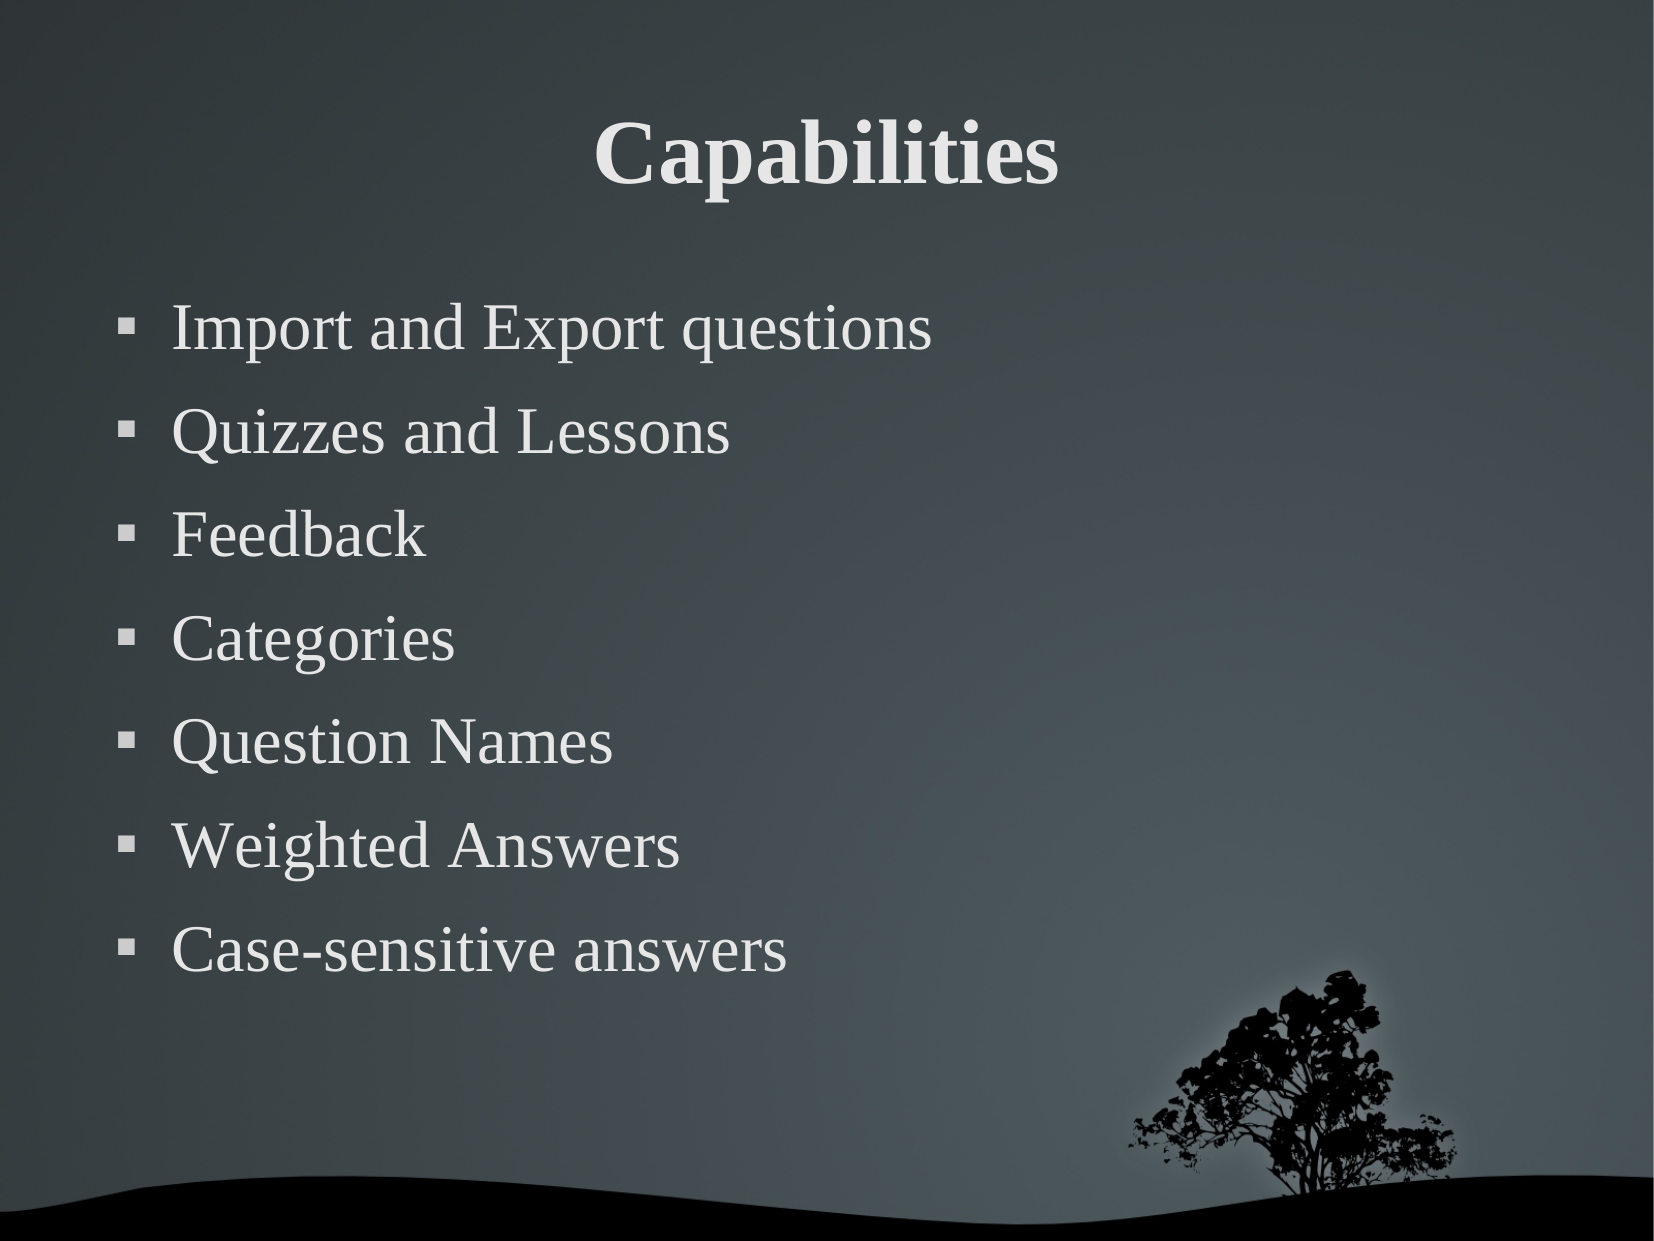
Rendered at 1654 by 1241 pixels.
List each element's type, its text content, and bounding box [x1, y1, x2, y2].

title Capabilities [82, 56, 1571, 250]
list Import and Export questions Quizzes and Lessons Feedback Categories Question Names Weighted Answers Case-sensitive answers [82, 290, 1571, 1094]
picture [0, 0, 1654, 1241]
